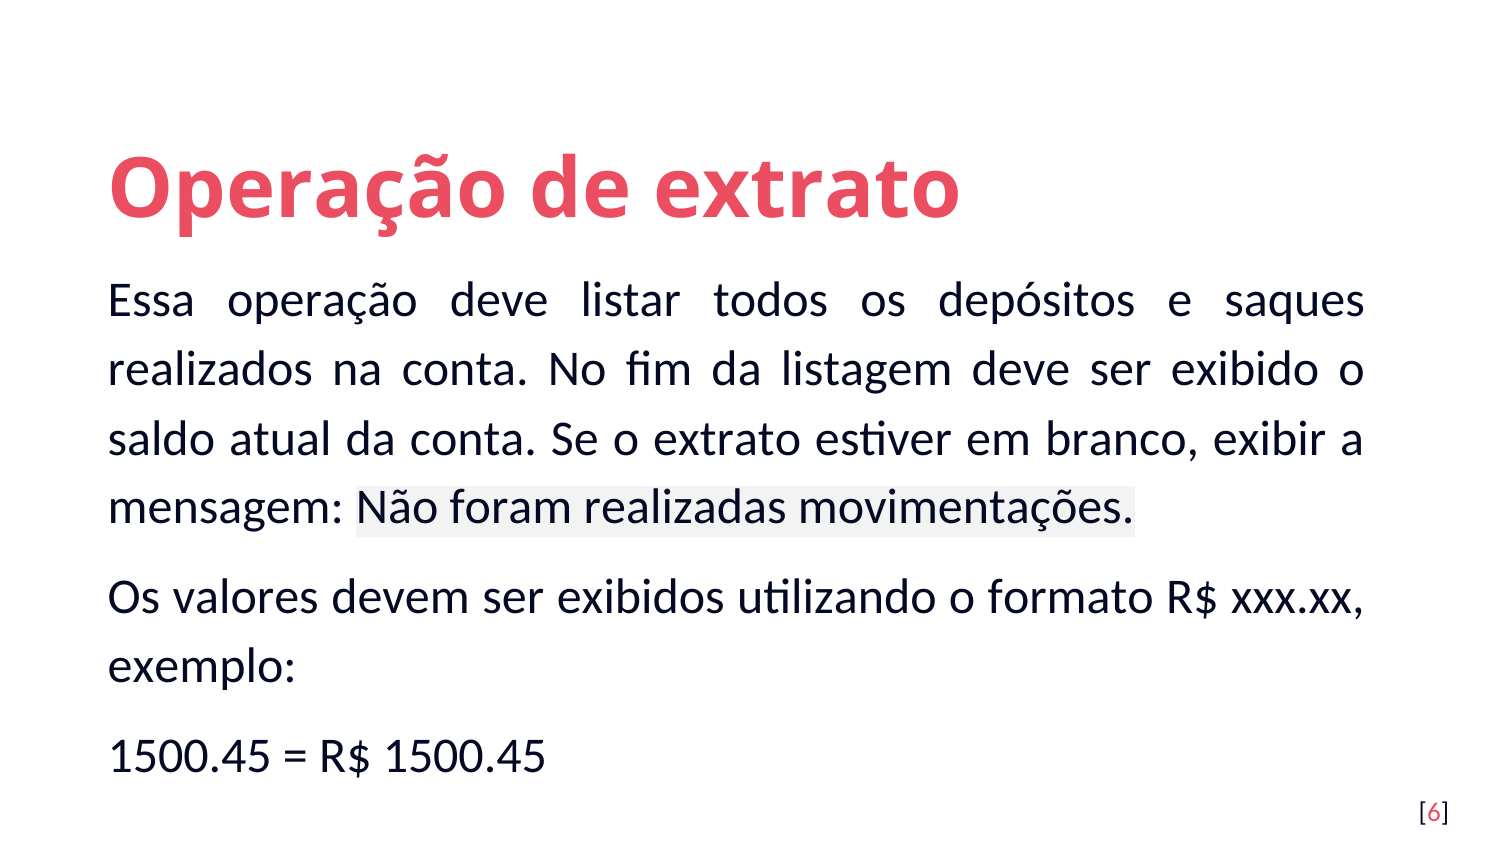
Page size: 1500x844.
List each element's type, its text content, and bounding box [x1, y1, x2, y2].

text_box Essa operação deve listar todos os depósitos e saques realizados na conta. No fim da listagem deve ser exibido o saldo atual da conta. Se o extrato estiver em branco, exibir a mensagem: Não foram realizadas movimentações. Os valores devem ser exibidos utilizando o formato R$ xxx.xx, exemplo: 1500.45 = R$ 1500.45 [92, 243, 1408, 749]
text_box Operação de extrato [92, 104, 1408, 243]
slide_number [‹#›] [1403, 779, 1494, 844]
